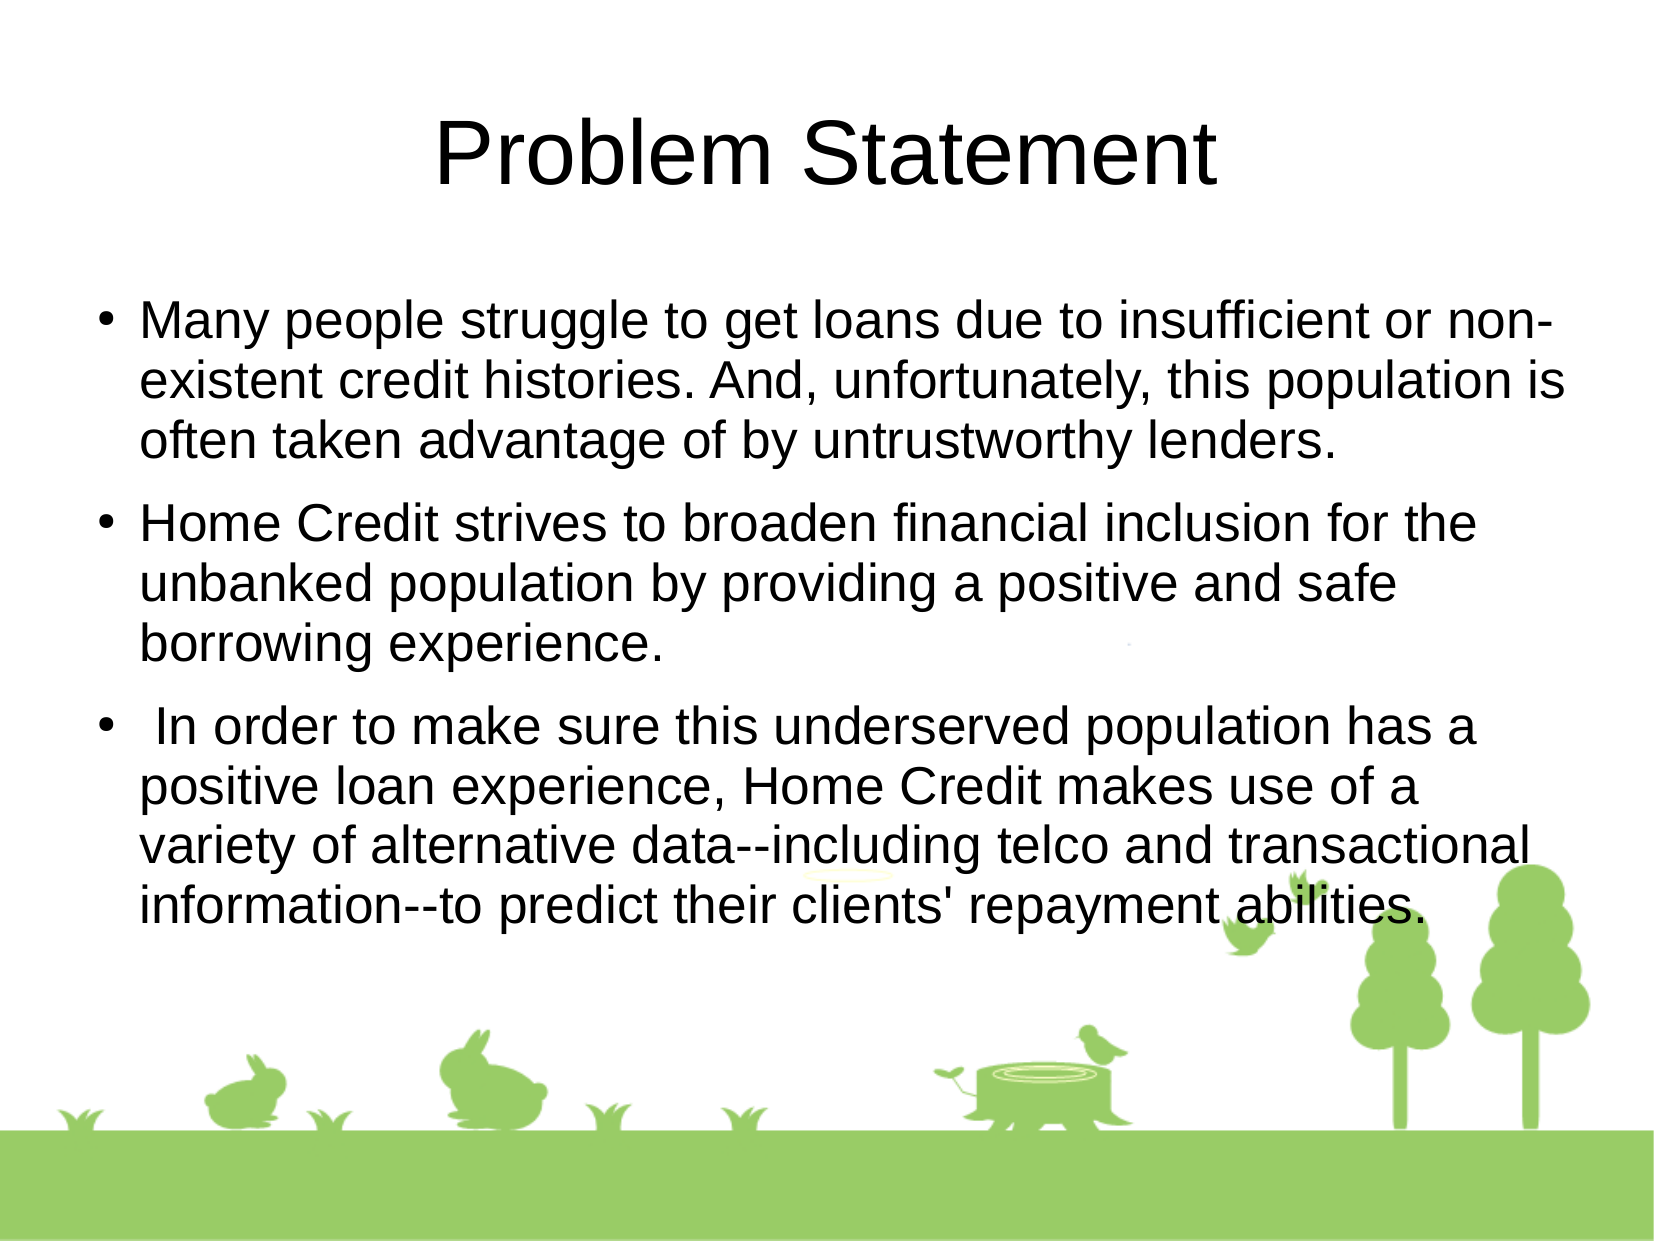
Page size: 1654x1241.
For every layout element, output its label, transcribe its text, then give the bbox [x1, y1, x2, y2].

list Many people struggle to get loans due to insufficient or non-existent credit histories. And, unfortunately, this population is often taken advantage of by untrustworthy lenders. Home Credit strives to broaden financial inclusion for the unbanked population by providing a positive and safe borrowing experience. In order to make sure this underserved population has a positive loan experience, Home Credit makes use of a variety of alternative data--including telco and transactional information--to predict their clients' repayment abilities. [82, 290, 1571, 1010]
picture [0, 0, 1654, 1241]
title Problem Statement [82, 49, 1571, 257]
